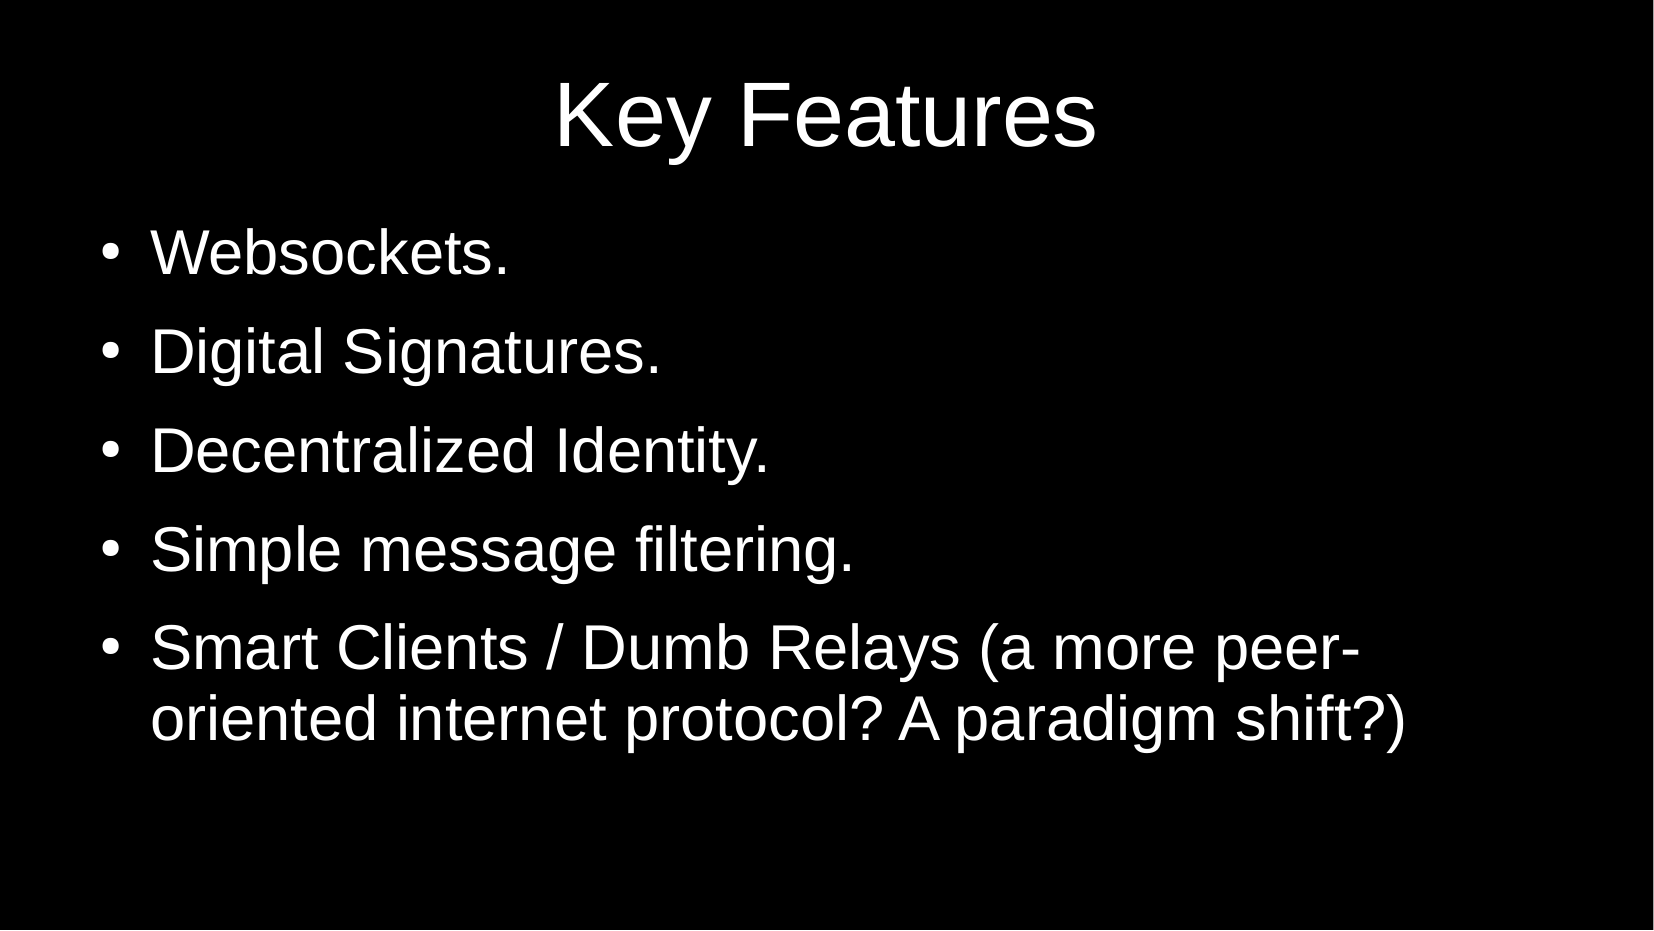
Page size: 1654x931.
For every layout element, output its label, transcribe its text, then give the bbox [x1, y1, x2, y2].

list Websockets. Digital Signatures. Decentralized Identity. Simple message filtering. Smart Clients / Dumb Relays (a more peer-oriented internet protocol? A paradigm shift?) [82, 217, 1571, 758]
title Key Features [82, 37, 1571, 193]
